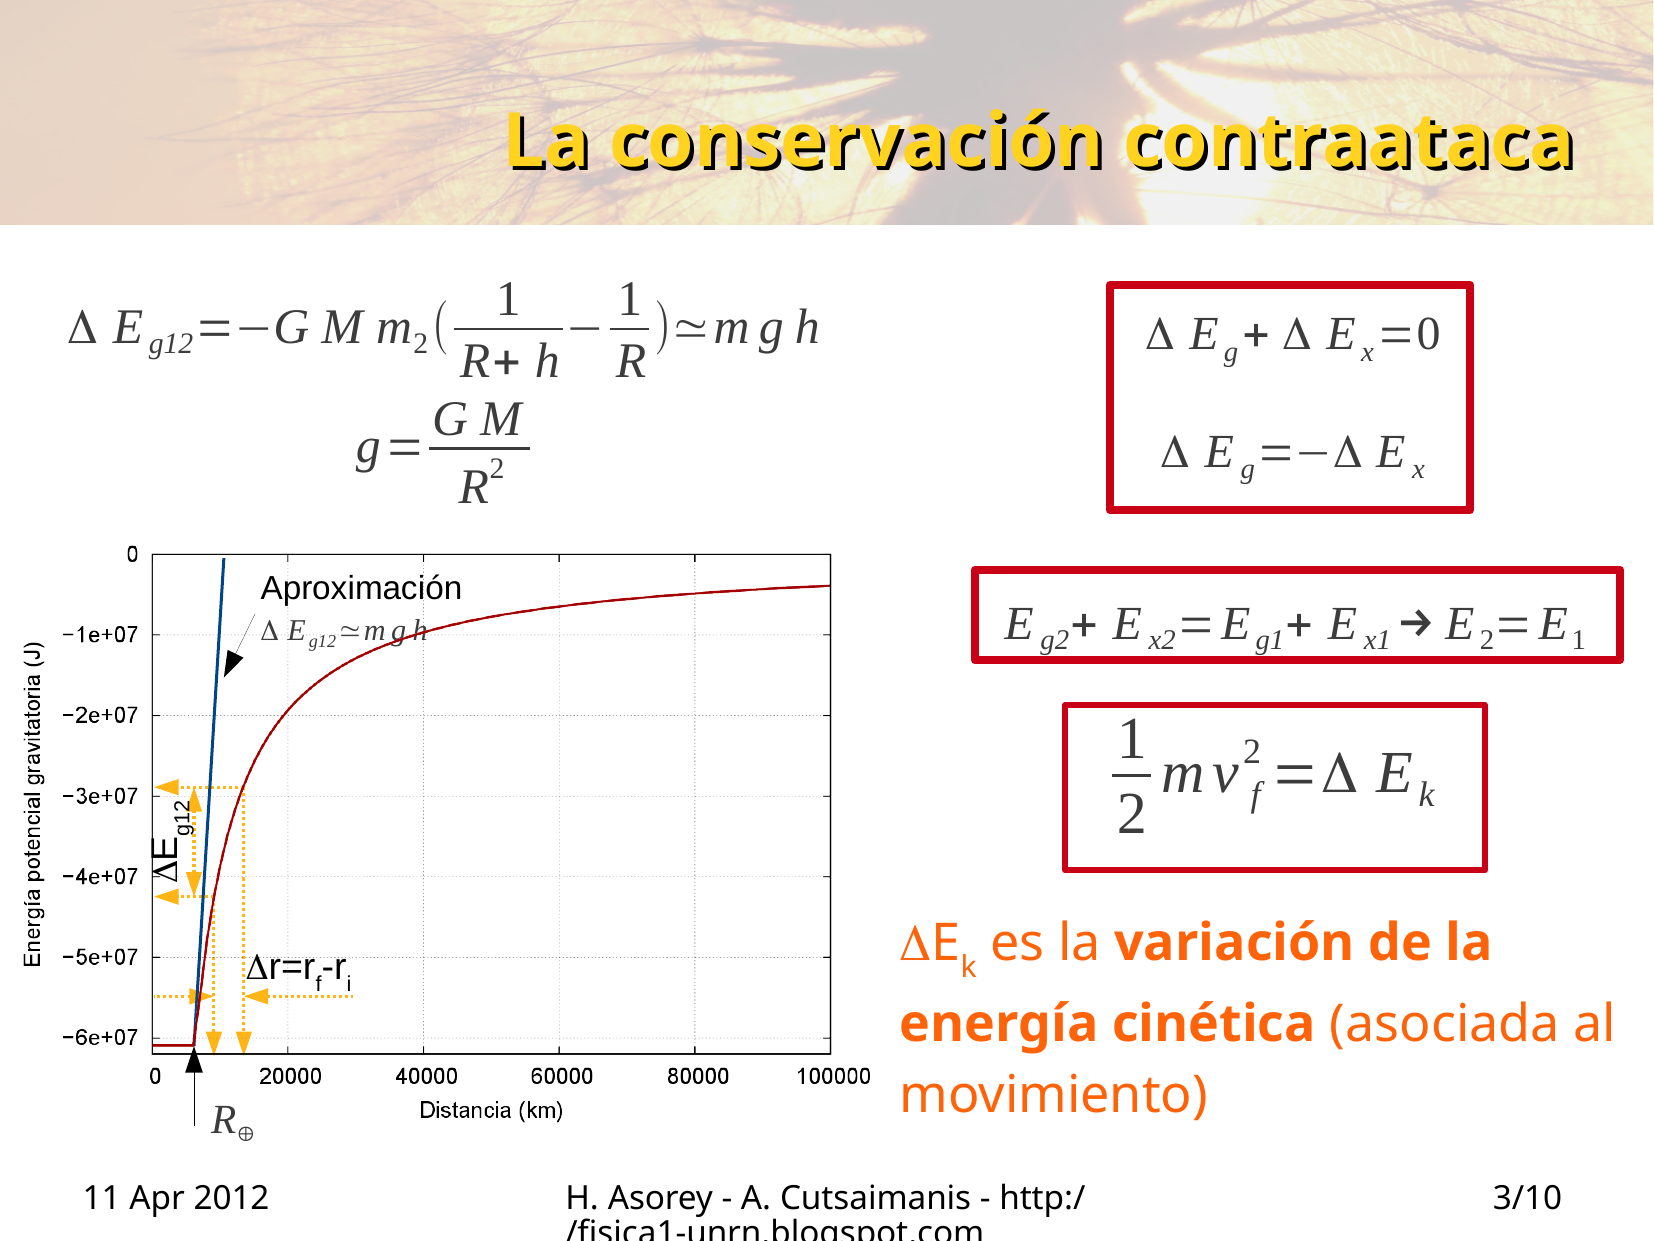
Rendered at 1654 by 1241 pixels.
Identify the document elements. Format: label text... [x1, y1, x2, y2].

chart [1103, 705, 1444, 847]
chart [995, 574, 1592, 656]
picture [0, 0, 1654, 225]
chart [203, 1126, 260, 1143]
chart [1114, 307, 1466, 506]
picture [14, 527, 871, 1126]
text_box DEk es la variación de la energía cinética (asociada al movimiento) [885, 897, 1636, 1141]
chart [60, 270, 829, 516]
title La conservación contraataca [86, 49, 1576, 226]
chart [995, 307, 1592, 566]
